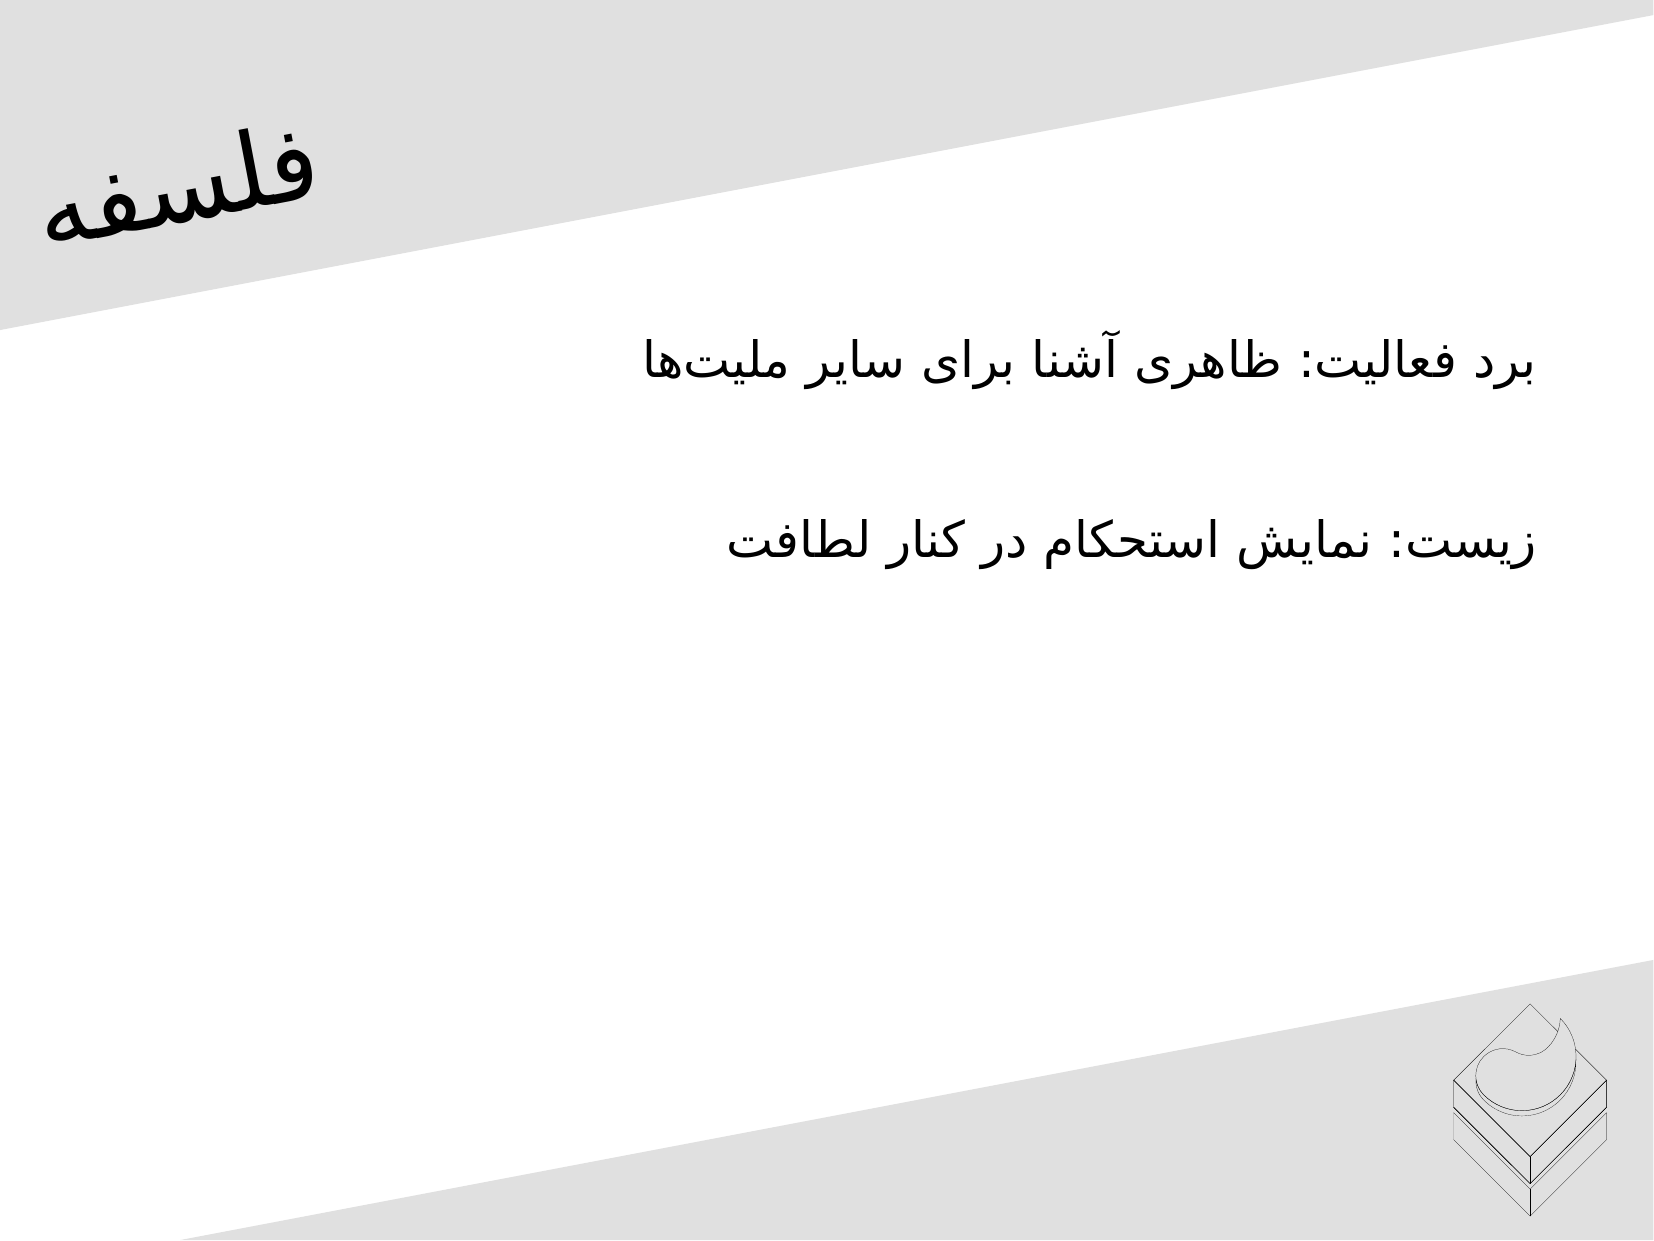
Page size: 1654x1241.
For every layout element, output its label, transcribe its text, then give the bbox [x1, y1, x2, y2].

title فلسفه [16, 0, 1518, 315]
list برد فعالیت: ظاهری آشنا برای سایر ملیت‌ها زیست: نمایش استحکام در کنار لطافت [82, 331, 1538, 1051]
